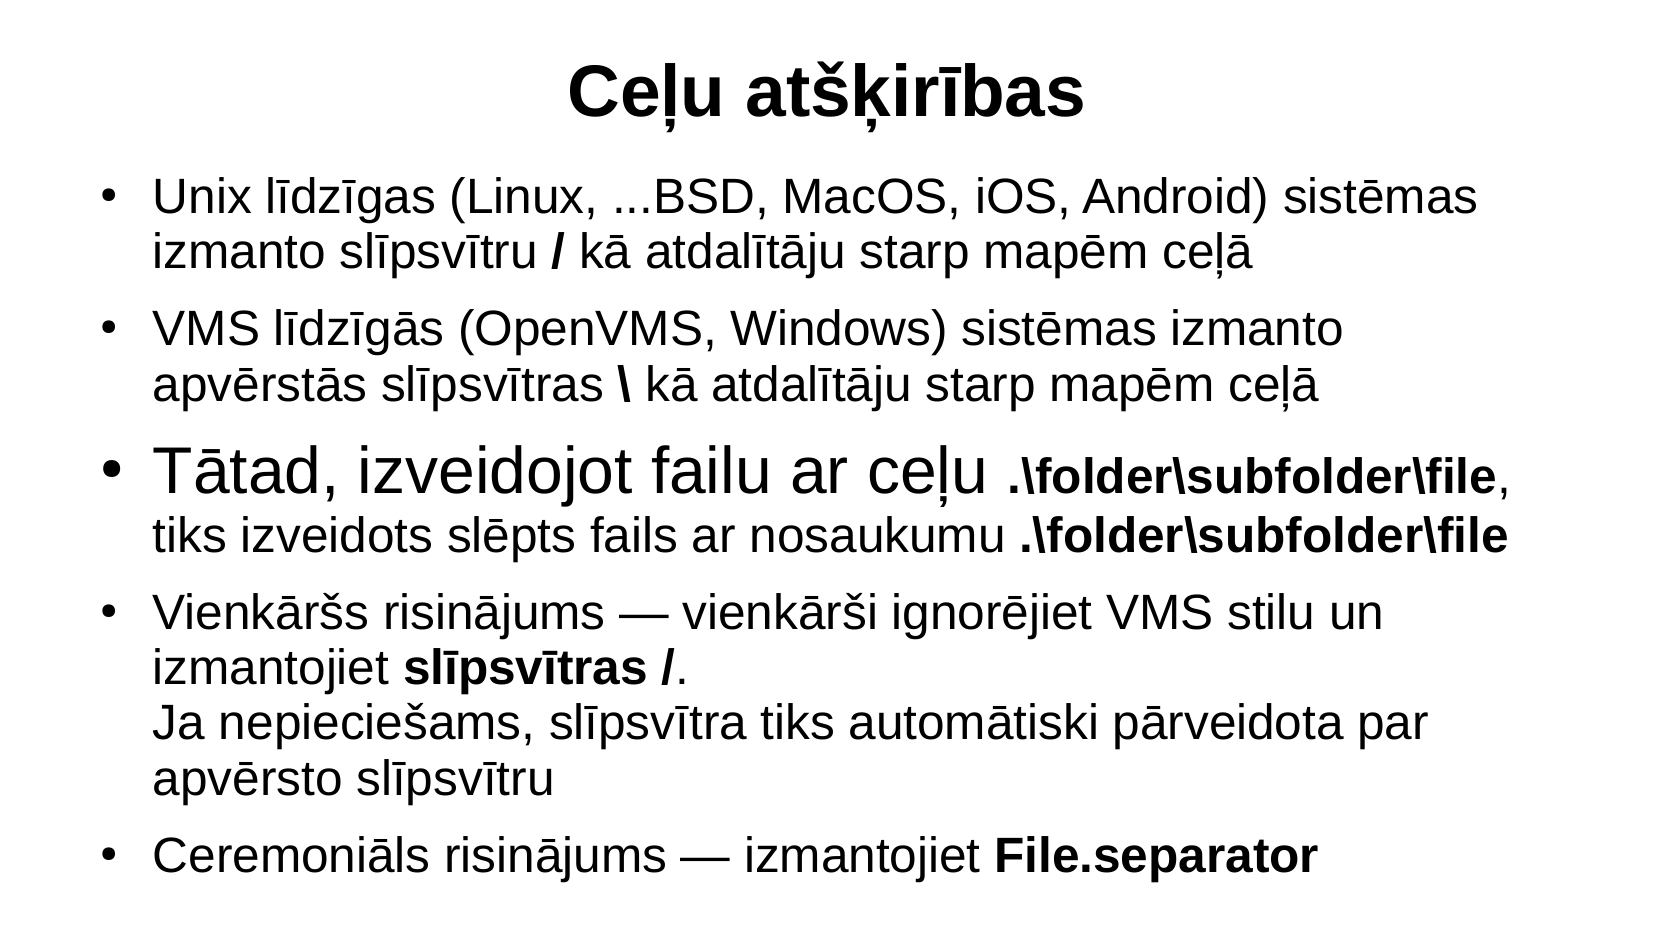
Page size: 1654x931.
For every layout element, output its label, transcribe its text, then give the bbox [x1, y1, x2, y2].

title Ceļu atšķirības [82, 37, 1571, 147]
list Unix līdzīgas (Linux, ...BSD, MacOS, iOS, Android) sistēmas izmanto slīpsvītru / kā atdalītāju starp mapēm ceļā VMS līdzīgās (OpenVMS, Windows) sistēmas izmanto apvērstās slīpsvītras \ kā atdalītāju starp mapēm ceļā Tātad, izveidojot failu ar ceļu .\folder\subfolder\file, tiks izveidots slēpts fails ar nosaukumu .\folder\subfolder\file Vienkāršs risinājums — vienkārši ignorējiet VMS stilu un izmantojiet slīpsvītras /. Ja nepieciešams, slīpsvītra tiks automātiski pārveidota par apvērsto slīpsvītru Ceremoniāls risinājums — izmantojiet File.separator [82, 168, 1538, 889]
